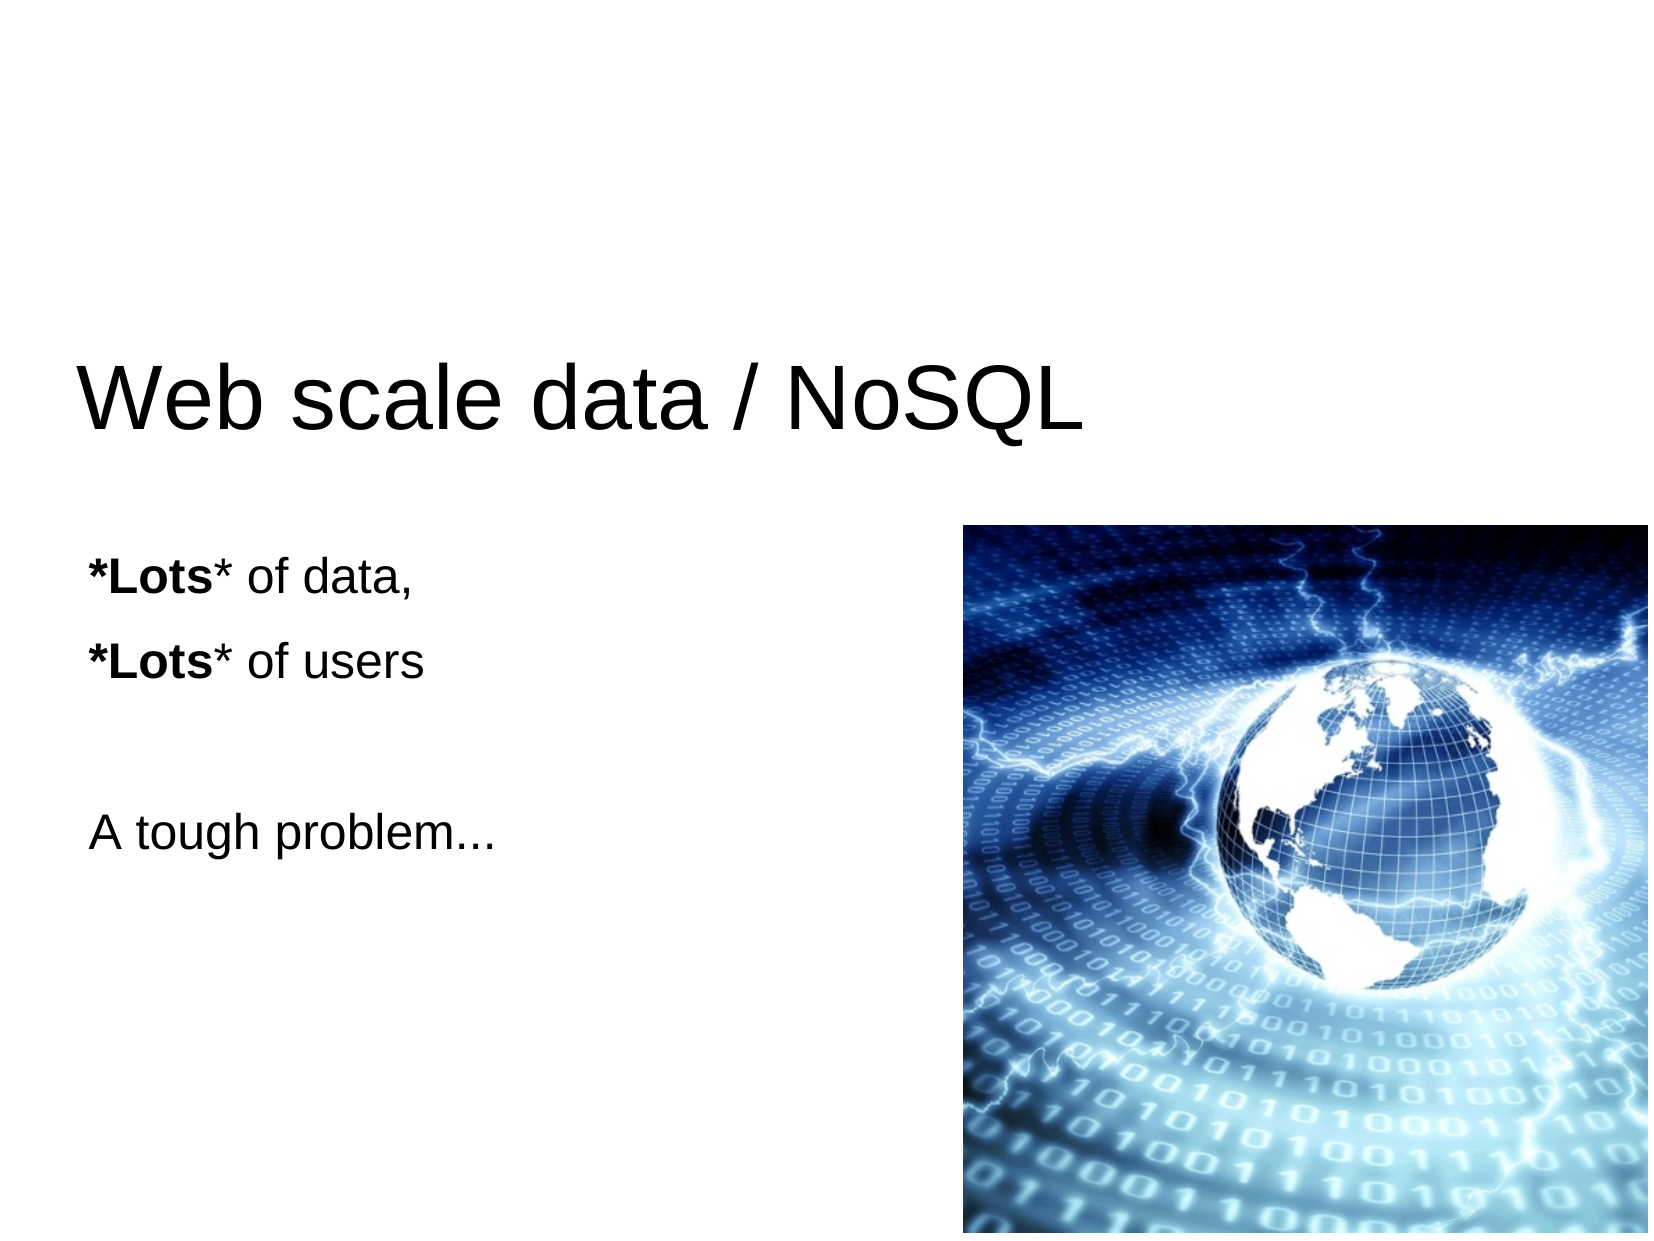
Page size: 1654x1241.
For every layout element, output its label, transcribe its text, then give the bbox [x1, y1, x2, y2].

title Web scale data / NoSQL [76, 301, 1613, 494]
list *Lots* of data, *Lots* of users A tough problem... [88, 548, 1388, 1034]
picture [963, 525, 1648, 1233]
